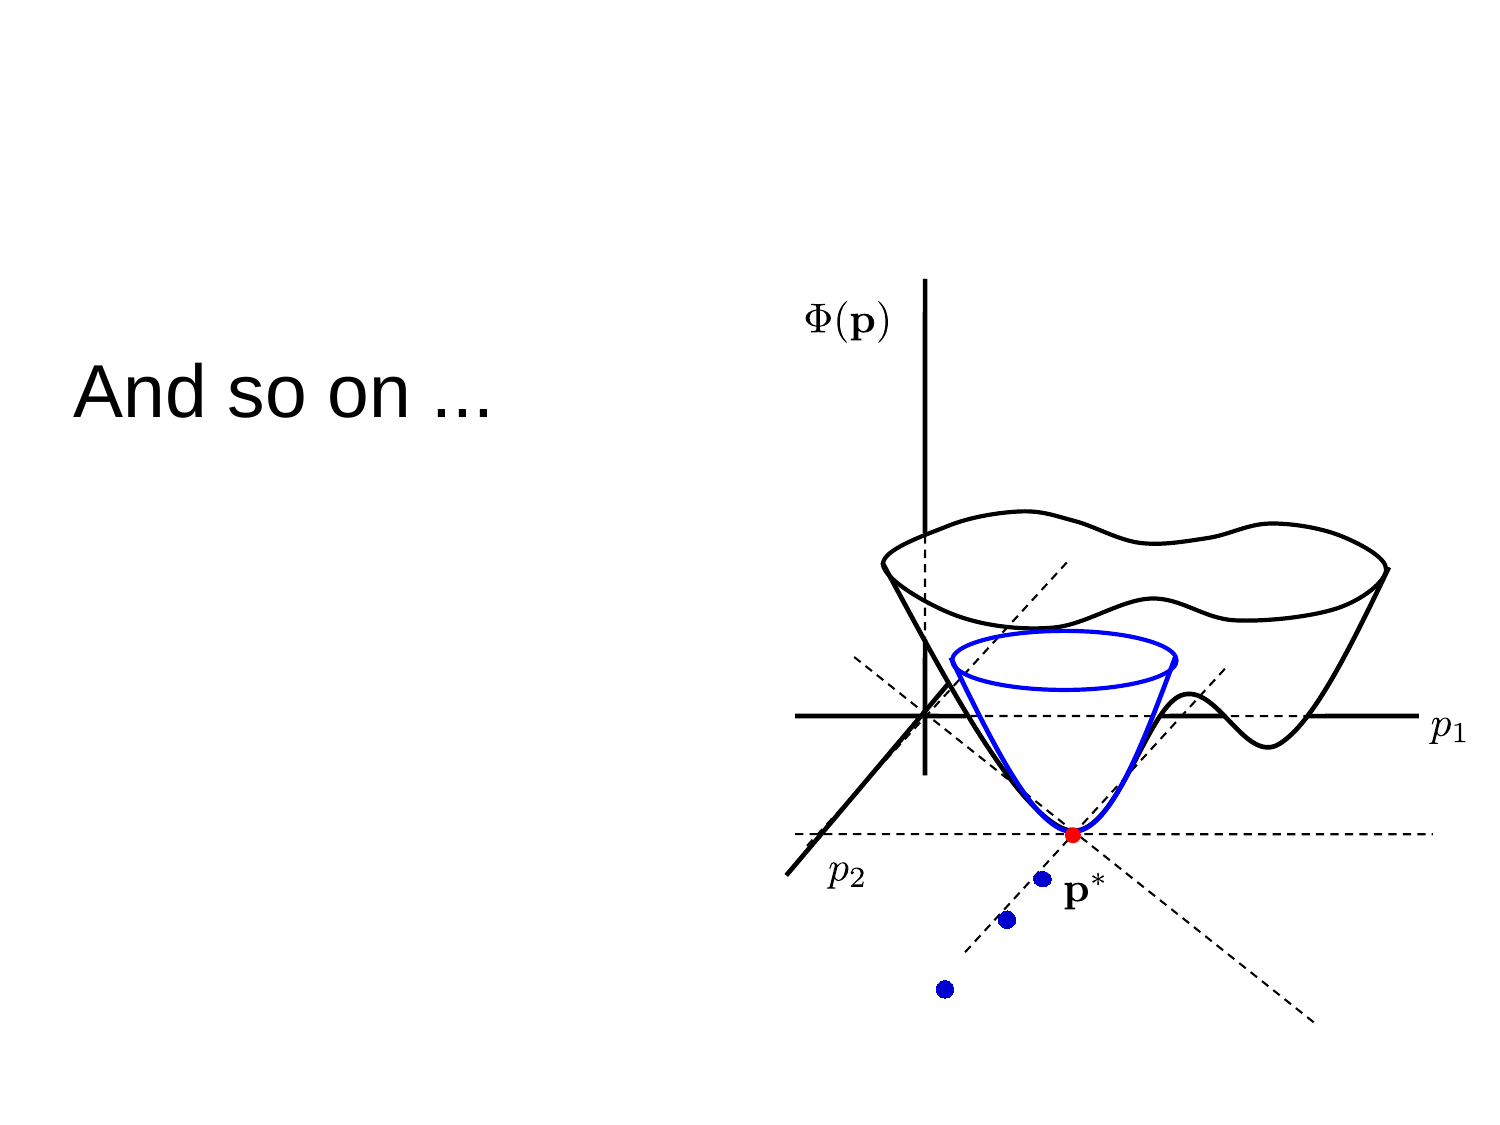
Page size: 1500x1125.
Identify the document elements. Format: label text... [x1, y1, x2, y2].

text_box [1063, 872, 1107, 910]
text_box [826, 862, 866, 889]
text_box And so on ... [59, 342, 721, 623]
text_box [803, 301, 893, 343]
text_box [1033, 871, 1052, 887]
text_box [1067, 829, 1079, 842]
text_box [936, 980, 954, 999]
text_box [1429, 717, 1468, 745]
text_box [998, 910, 1016, 929]
